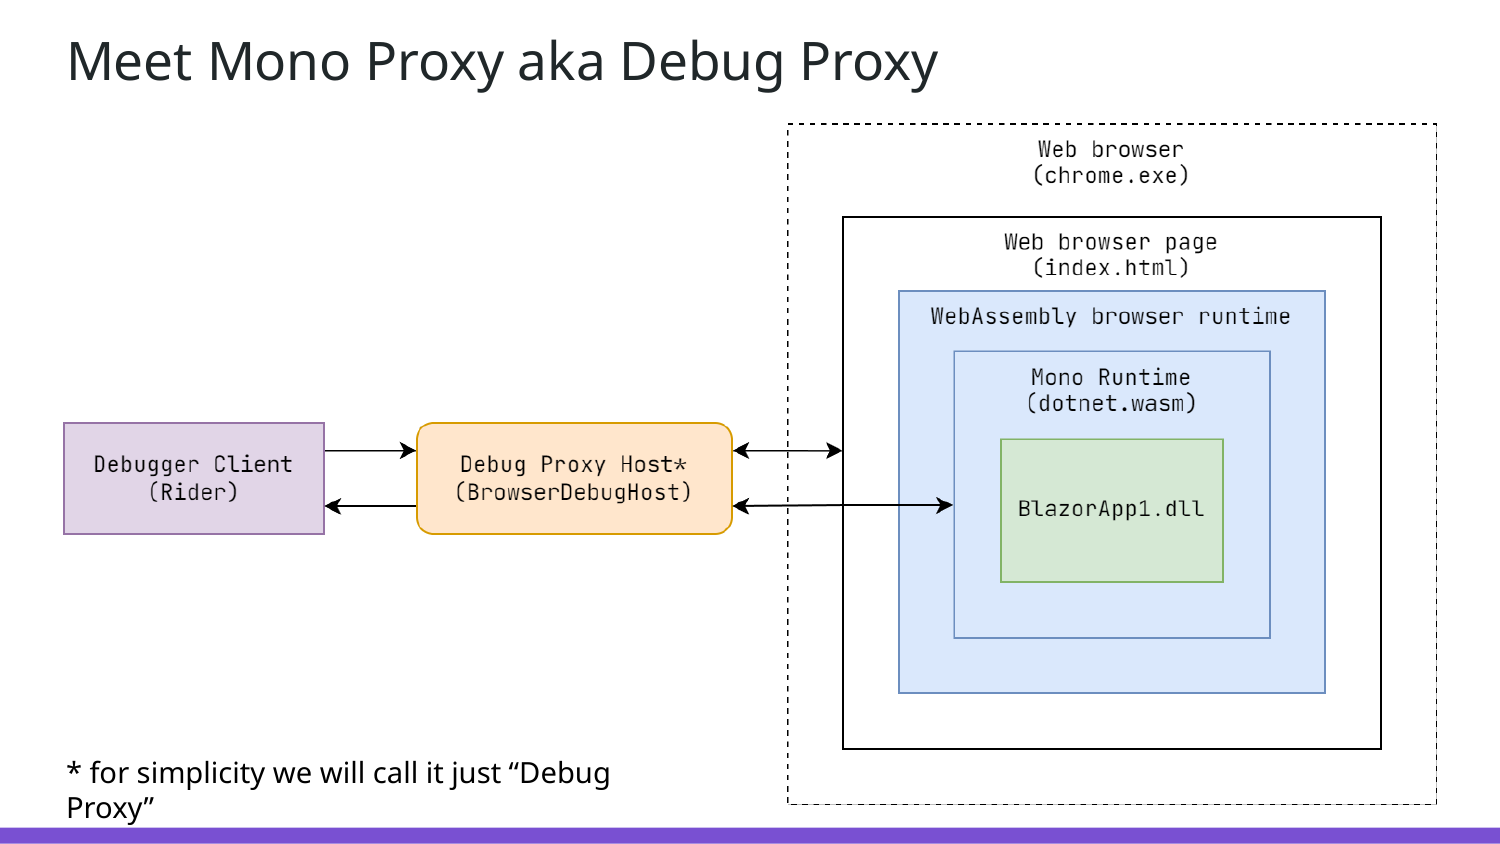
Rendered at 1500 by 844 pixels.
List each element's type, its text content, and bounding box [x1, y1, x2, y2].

picture [63, 123, 1437, 805]
text_box * for simplicity we will call it just “Debug Proxy” [51, 739, 702, 840]
title Meet Mono Proxy aka Debug Proxy [51, 12, 1449, 106]
